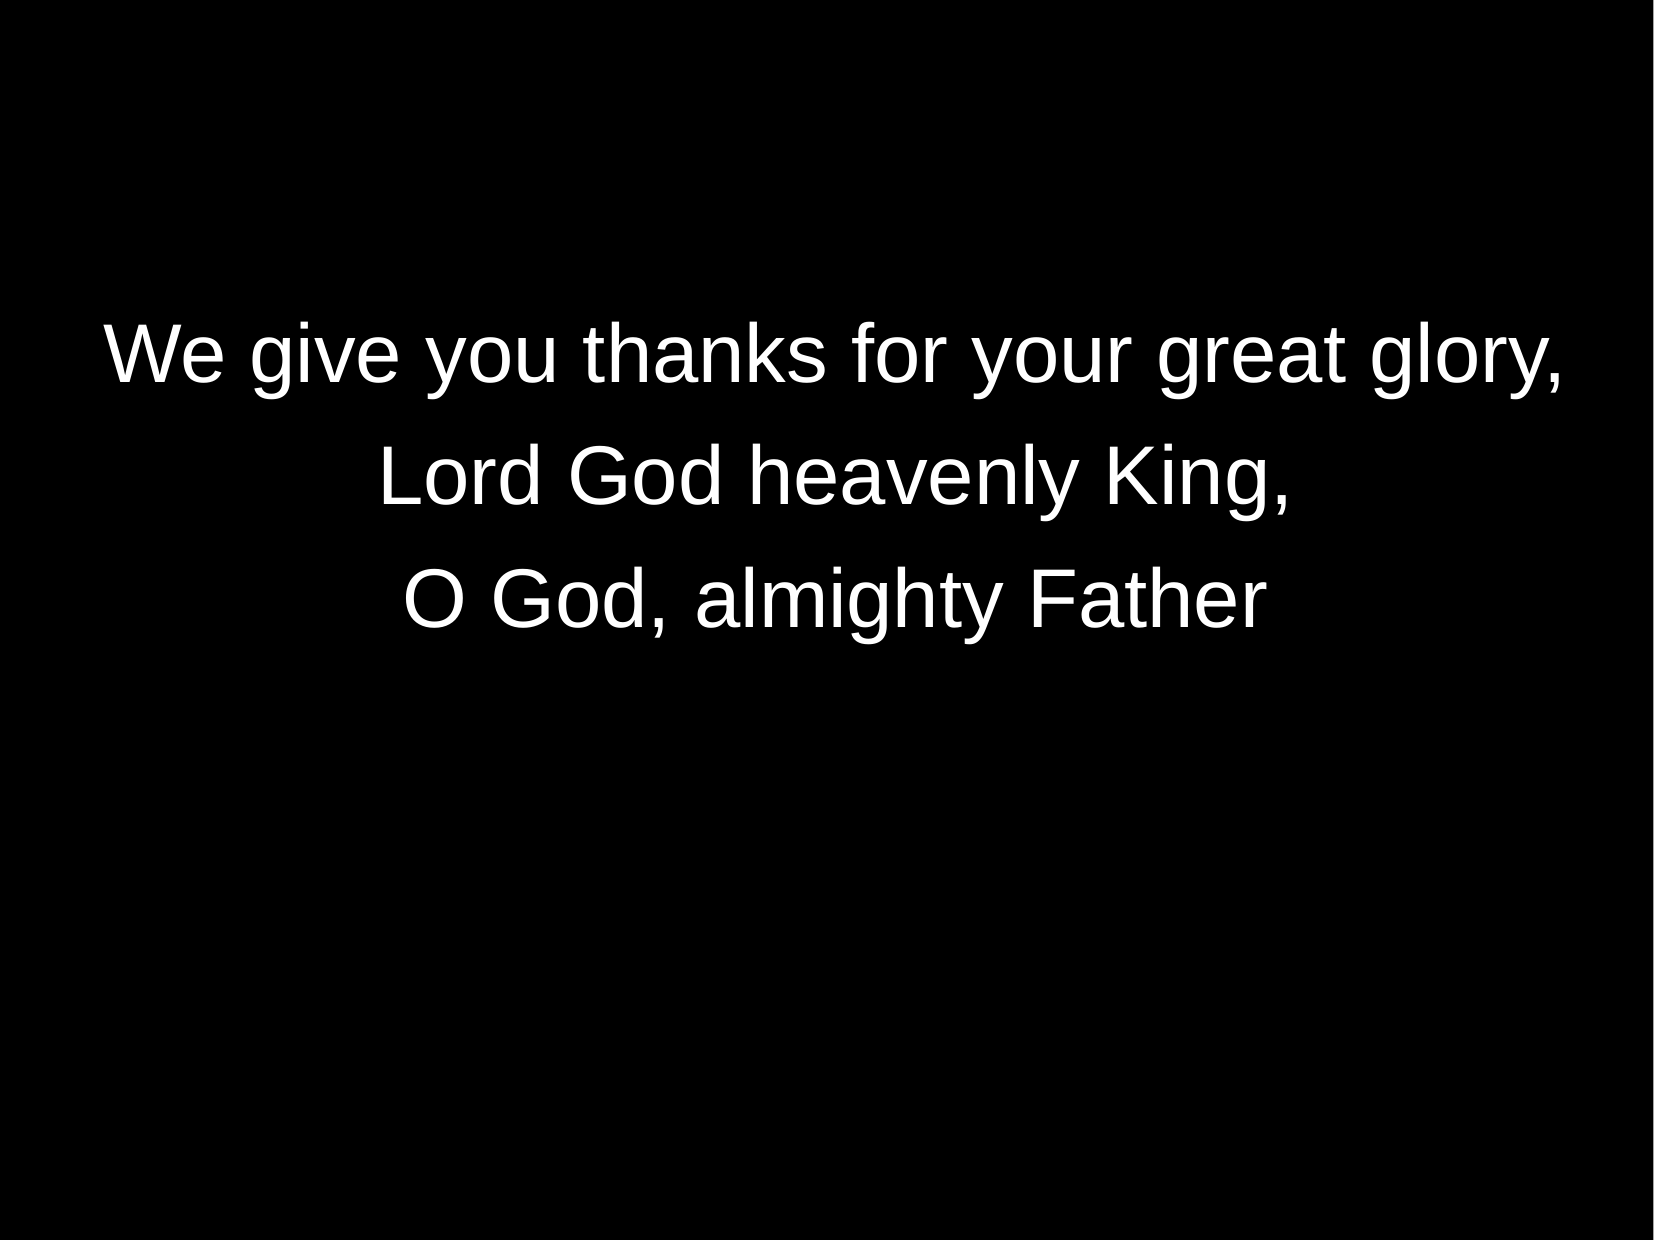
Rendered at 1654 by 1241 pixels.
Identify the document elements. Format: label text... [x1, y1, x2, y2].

list We give you thanks for your great glory, Lord God heavenly King, O God, almighty Father [0, 307, 1654, 1027]
